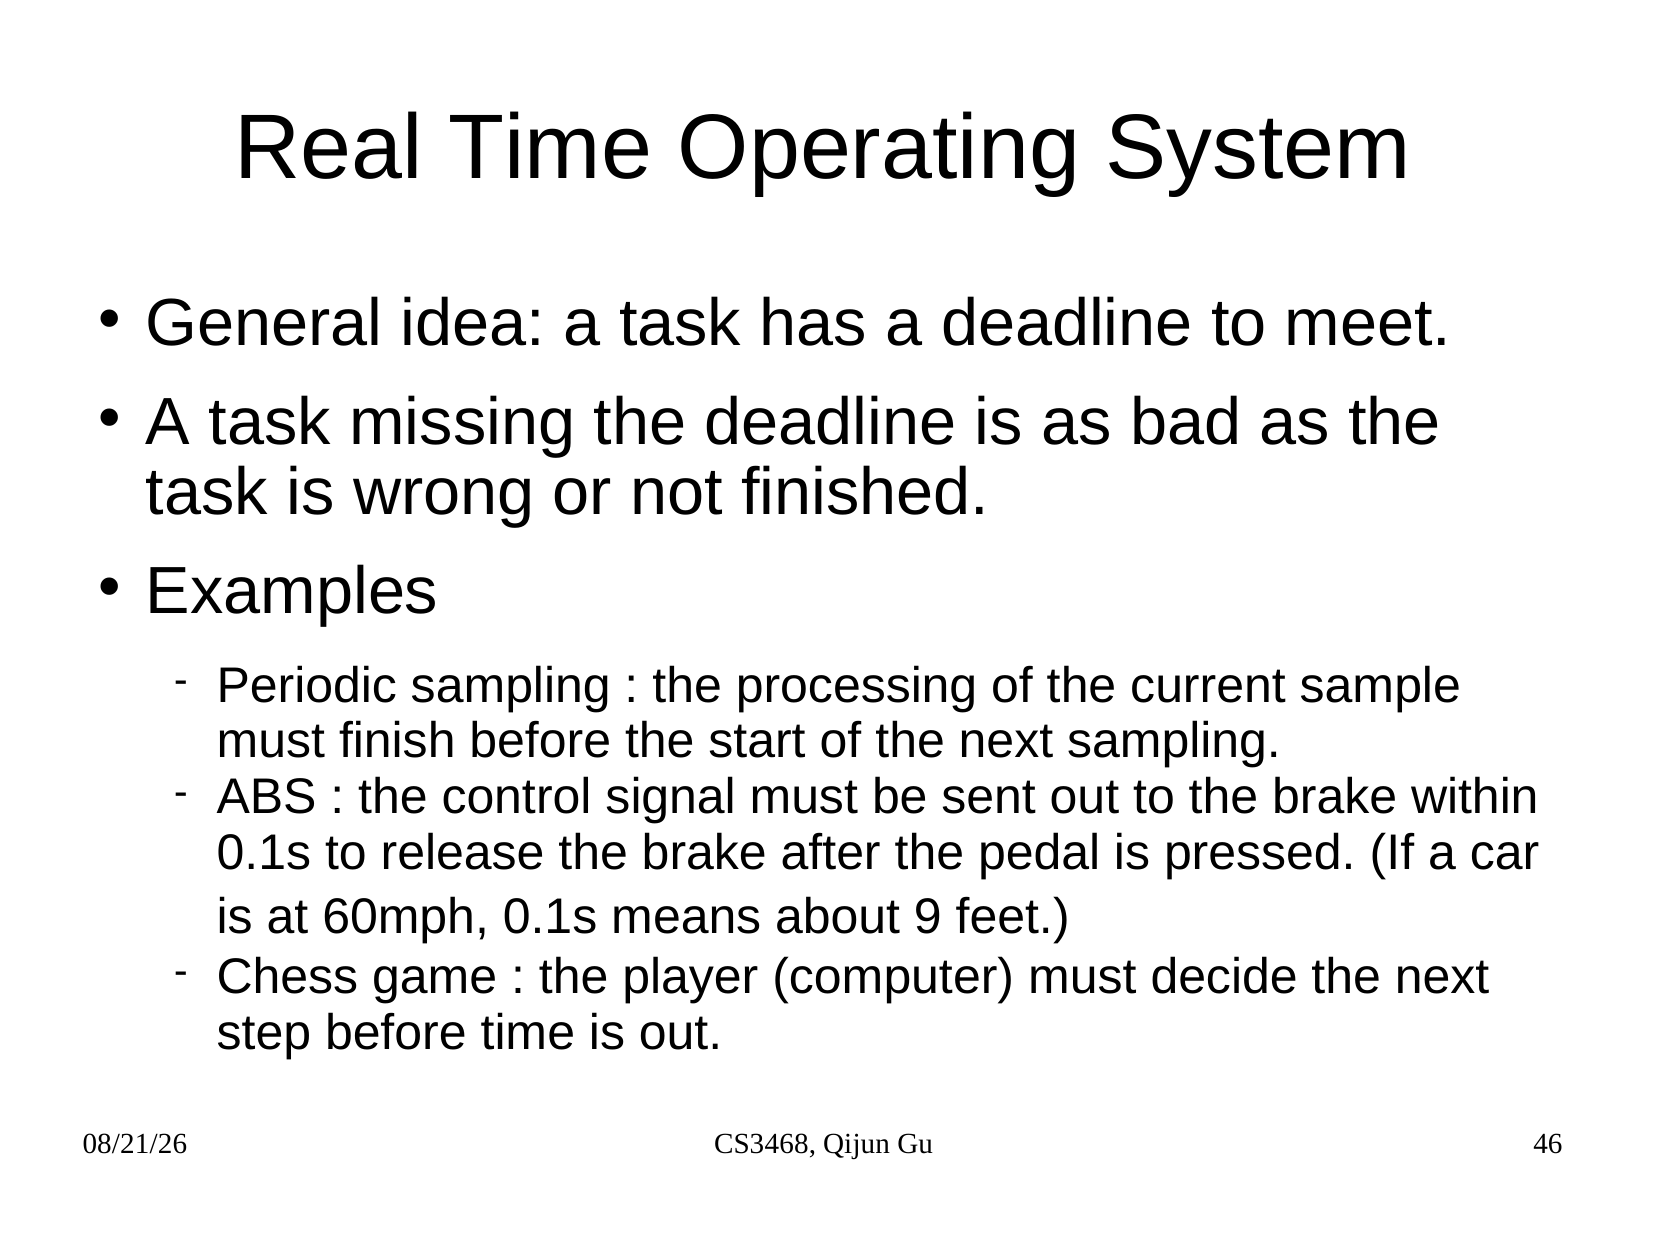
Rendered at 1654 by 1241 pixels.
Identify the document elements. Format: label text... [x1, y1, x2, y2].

list General idea: a task has a deadline to meet. A task missing the deadline is as bad as the task is wrong or not finished. Examples Periodic sampling : the processing of the current sample must finish before the start of the next sampling. ABS : the control signal must be sent out to the brake within 0.1s to release the brake after the pedal is pressed. (If a car is at 60mph, 0.1s means about 9 feet.)‏ Chess game : the player (computer) must decide the next step before time is out. [82, 290, 1566, 1097]
title Real Time Operating System [82, 56, 1566, 244]
